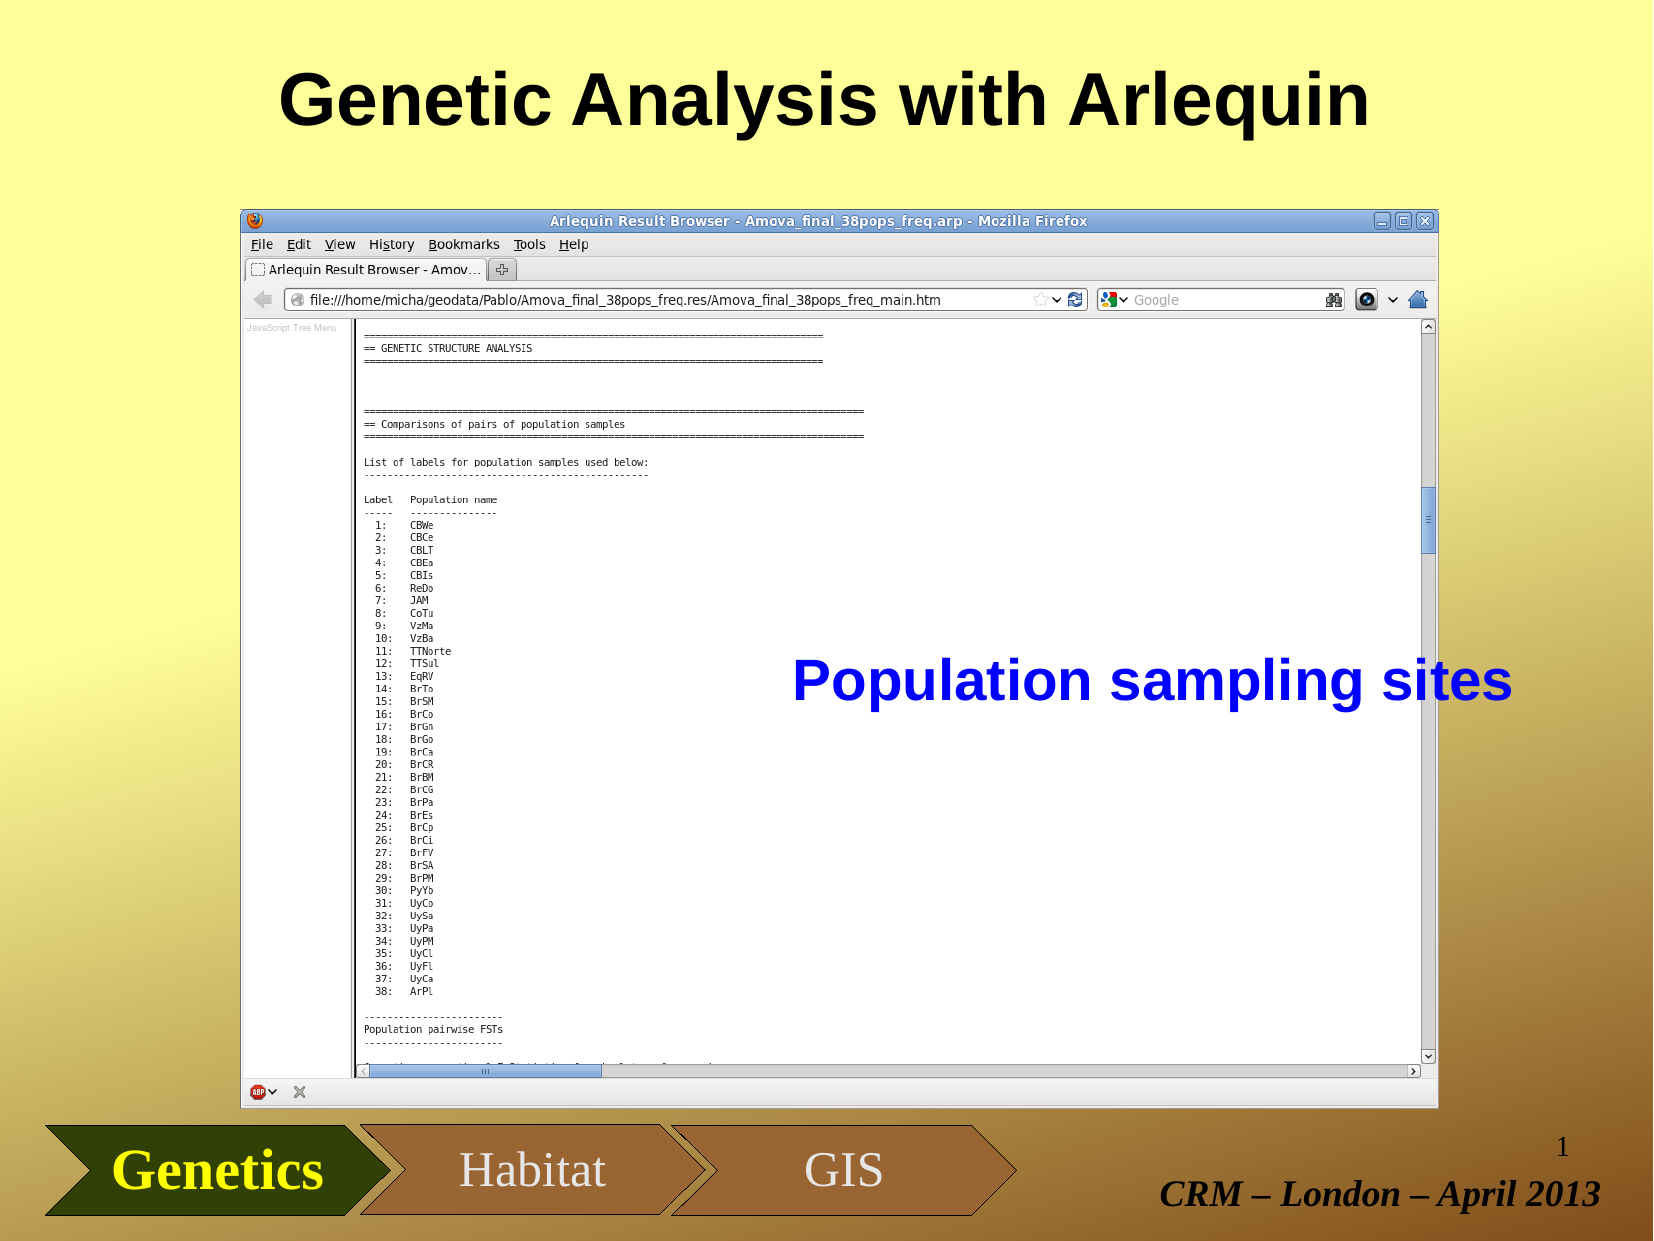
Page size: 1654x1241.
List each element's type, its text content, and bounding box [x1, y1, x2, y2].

picture [240, 209, 1439, 1109]
text_box Population sampling sites [778, 640, 1531, 721]
title Genetic Analysis with Arlequin [60, 49, 1591, 151]
